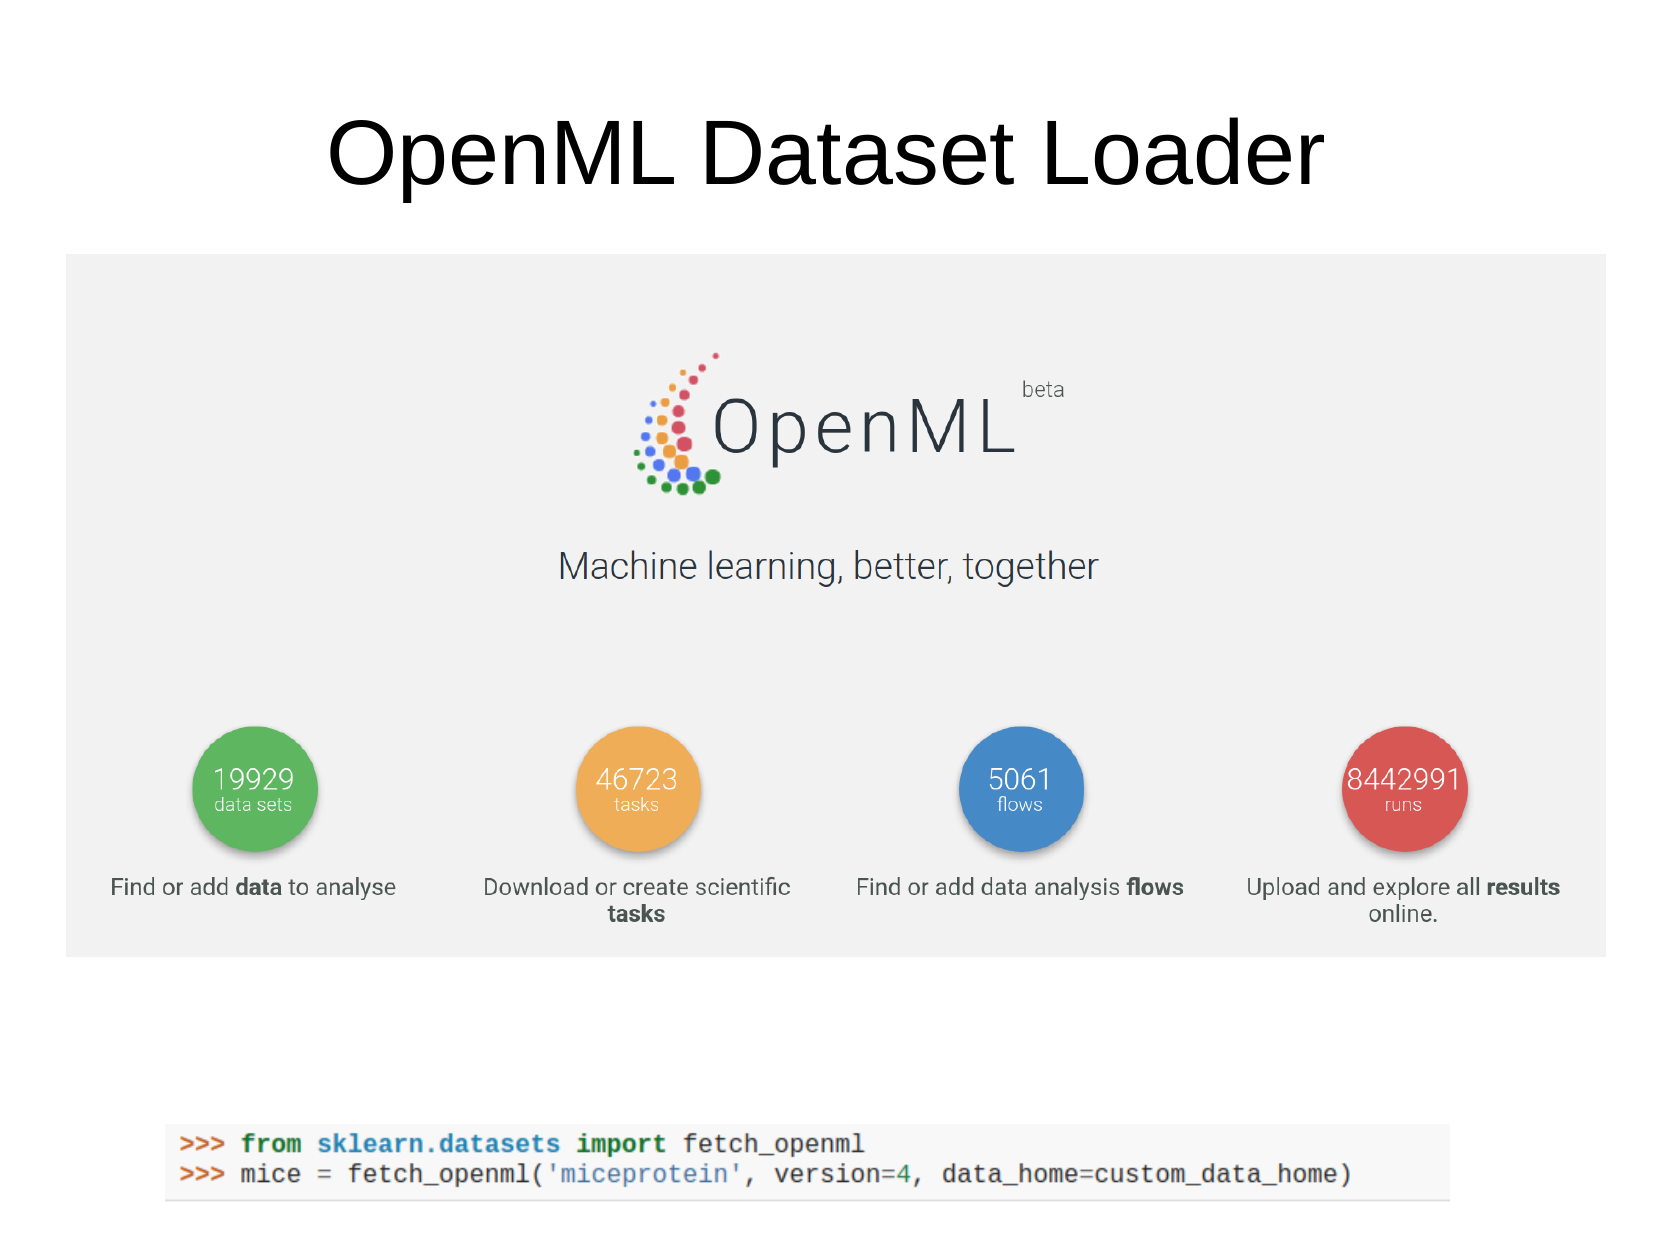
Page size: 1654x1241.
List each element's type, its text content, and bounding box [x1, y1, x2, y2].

picture [165, 1124, 1450, 1211]
picture [66, 254, 1606, 957]
title OpenML Dataset Loader [82, 49, 1571, 254]
